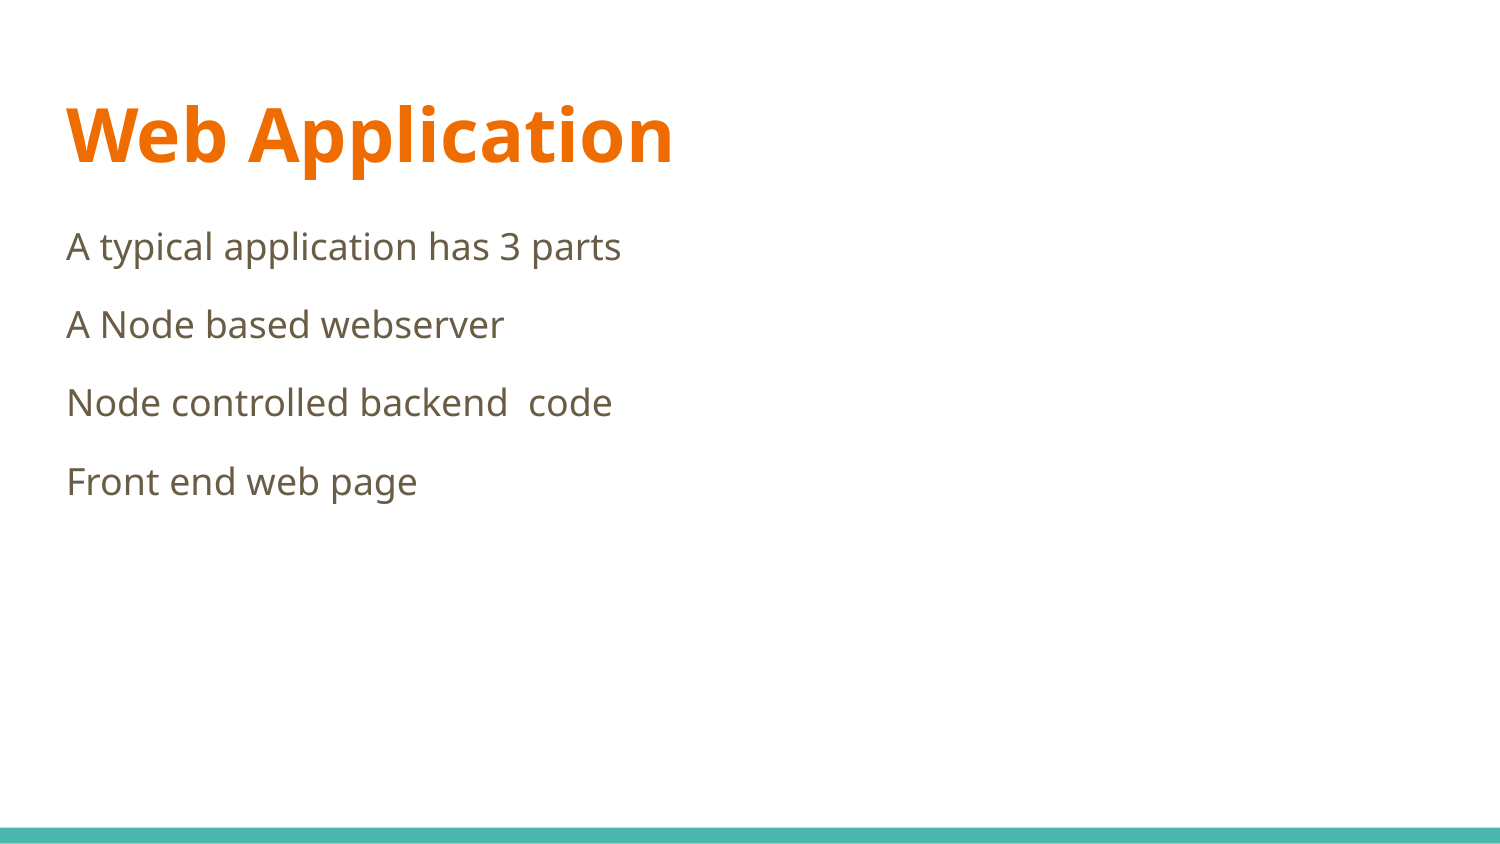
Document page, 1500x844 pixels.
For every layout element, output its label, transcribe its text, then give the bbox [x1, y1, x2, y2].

title Web Application [51, 72, 1449, 189]
list A typical application has 3 parts A Node based webserver Node controlled backend code Front end web page [51, 207, 1449, 750]
